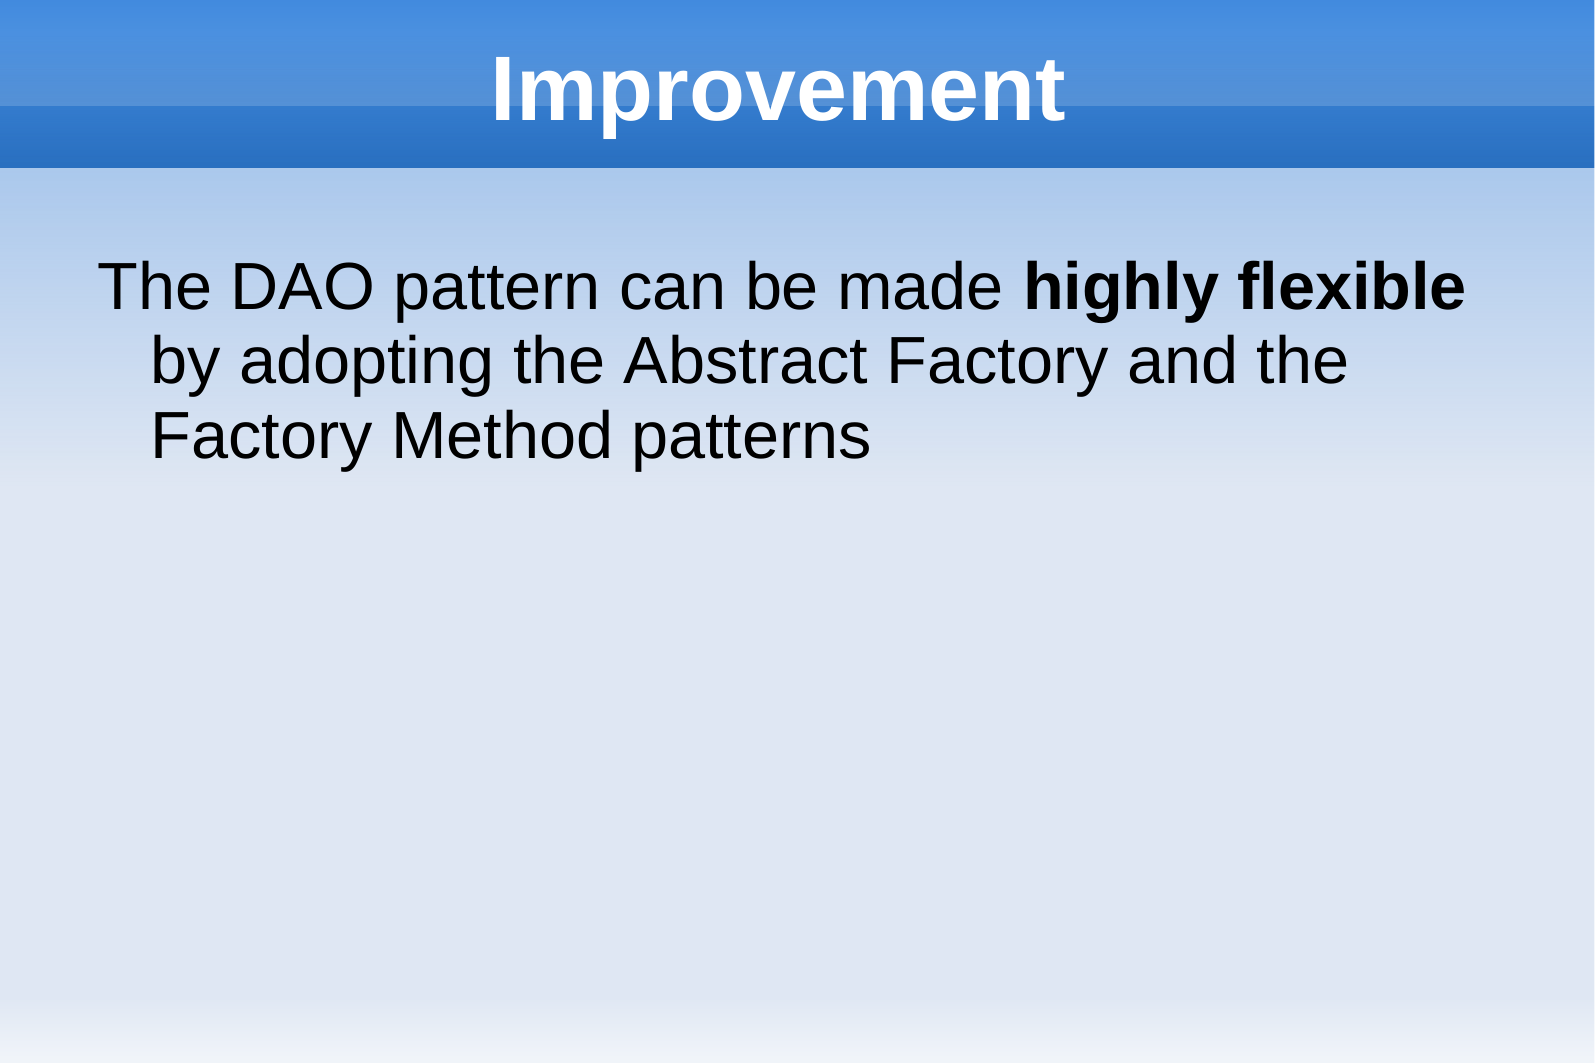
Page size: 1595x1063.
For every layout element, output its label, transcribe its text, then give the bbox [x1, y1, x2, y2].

title Improvement [74, 7, 1510, 171]
picture [0, 0, 1595, 1063]
list The DAO pattern can be made highly flexible by adopting the Abstract Factory and the Factory Method patterns [79, 248, 1515, 936]
